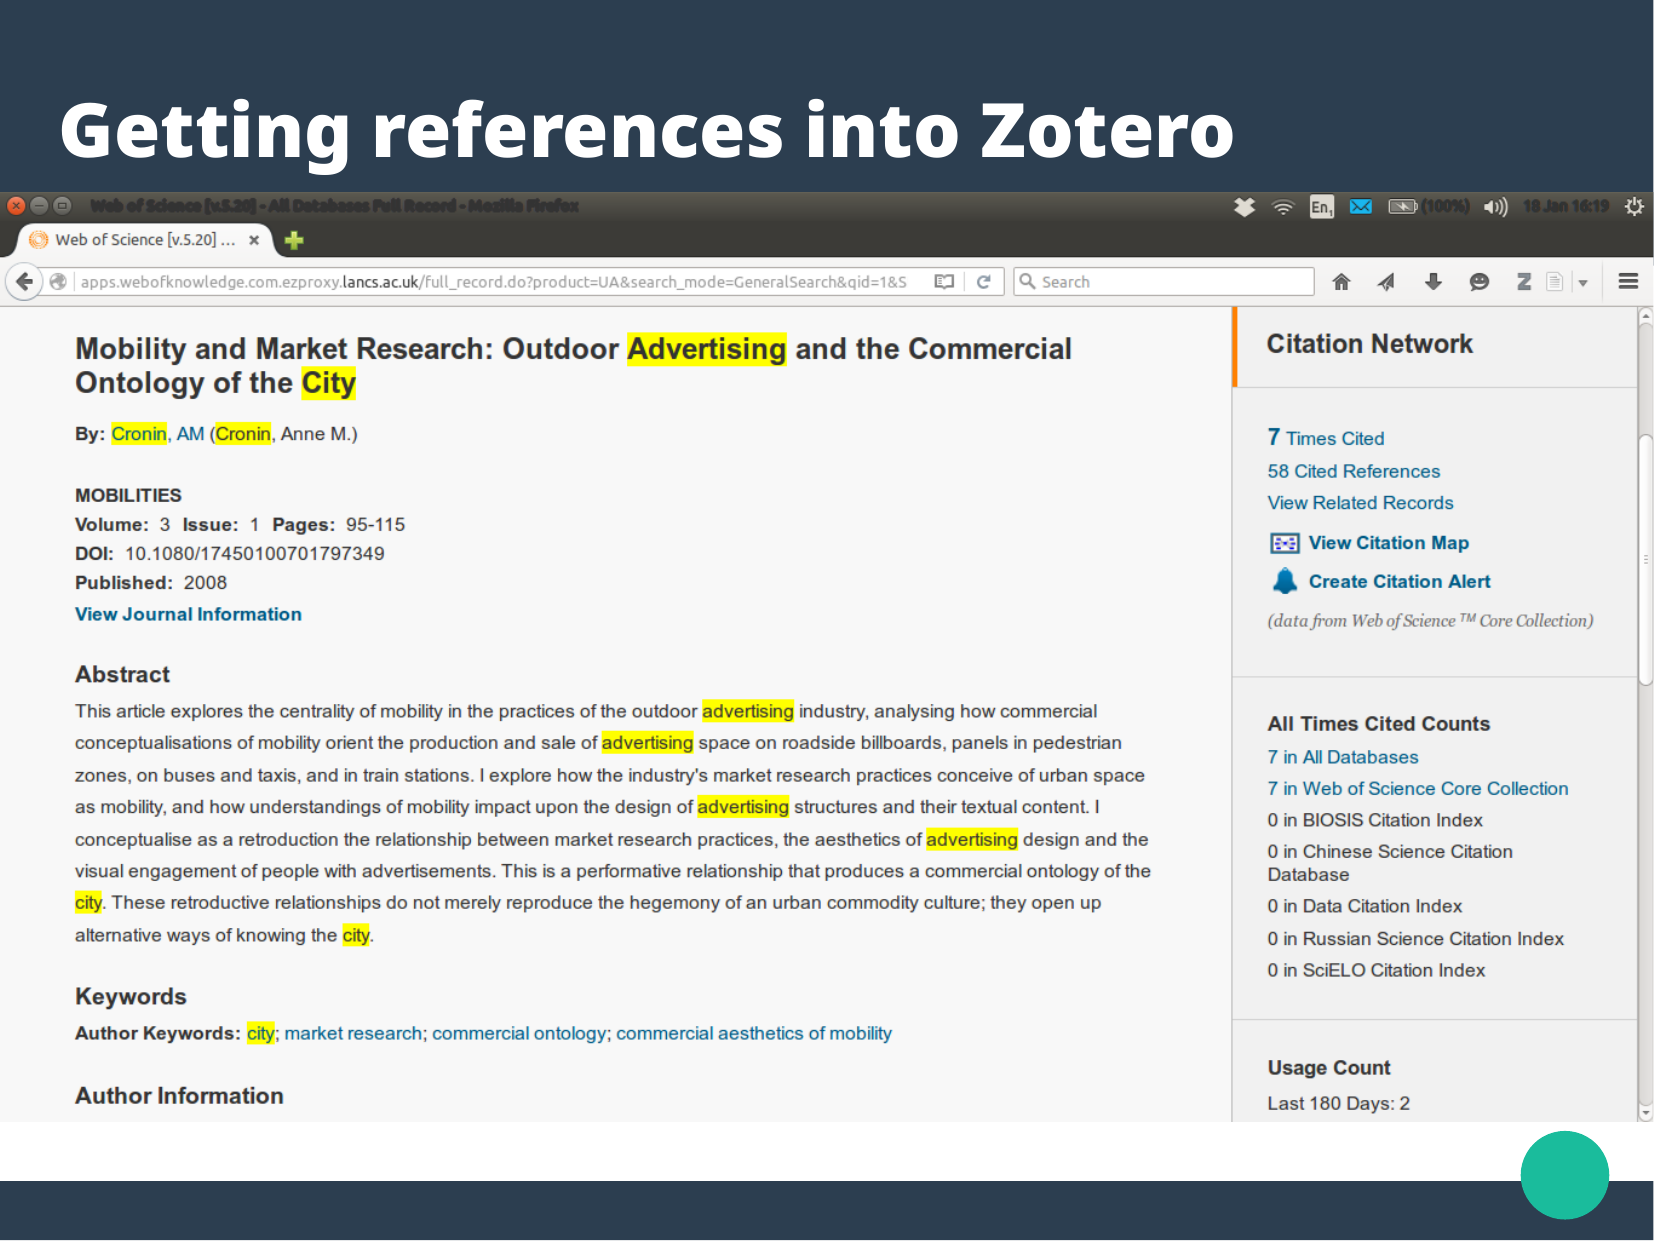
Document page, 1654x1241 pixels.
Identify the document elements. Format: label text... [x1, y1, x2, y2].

title Getting references into Zotero [59, 49, 1595, 192]
picture [0, 192, 1654, 1123]
